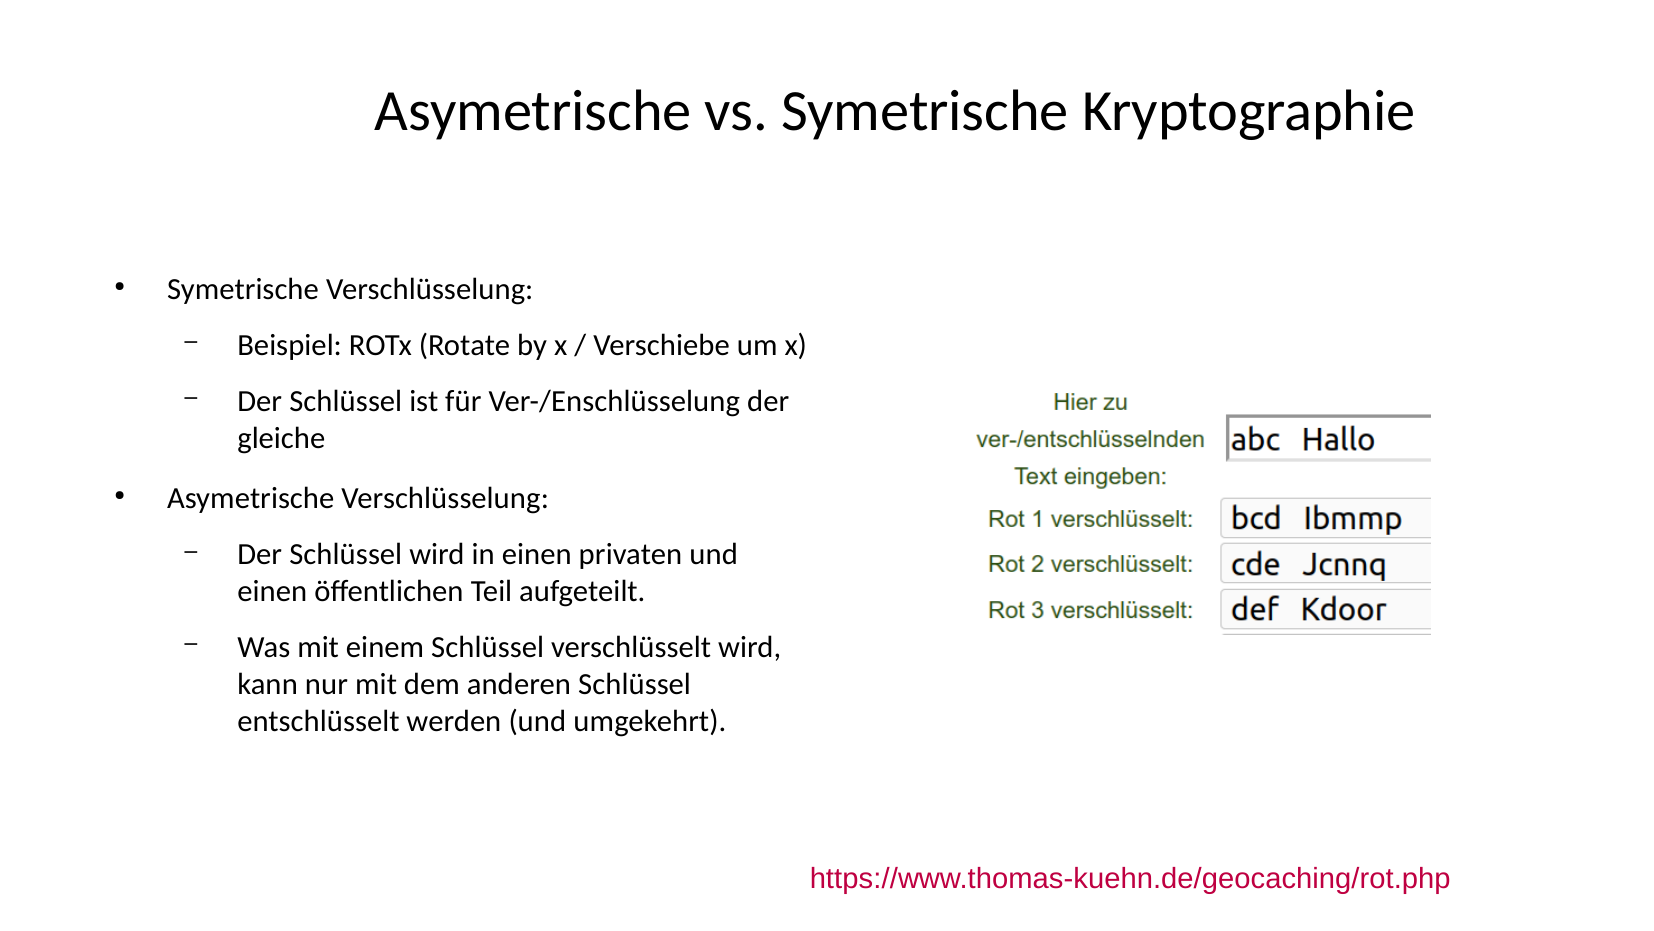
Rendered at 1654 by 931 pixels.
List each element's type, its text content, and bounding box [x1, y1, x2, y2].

title Asymetrische vs. Symetrische Kryptographie [99, 27, 1555, 213]
list Symetrische Verschlüsselung: Beispiel: ROTx (Rotate by x / Verschiebe um x) Der Schlüssel ist für Ver-/Enschlüsselung der gleiche Asymetrische Verschlüsselung: Der Schlüssel wird in einen privaten und einen öffentlichen Teil aufgeteilt. Was mit einem Schlüssel verschlüsselt wird, kann nur mit dem anderen Schlüssel entschlüsselt werden (und umgekehrt). [96, 207, 810, 780]
picture [945, 374, 1431, 635]
text_box https://www.thomas-kuehn.de/geocaching/rot.php [795, 855, 1645, 912]
